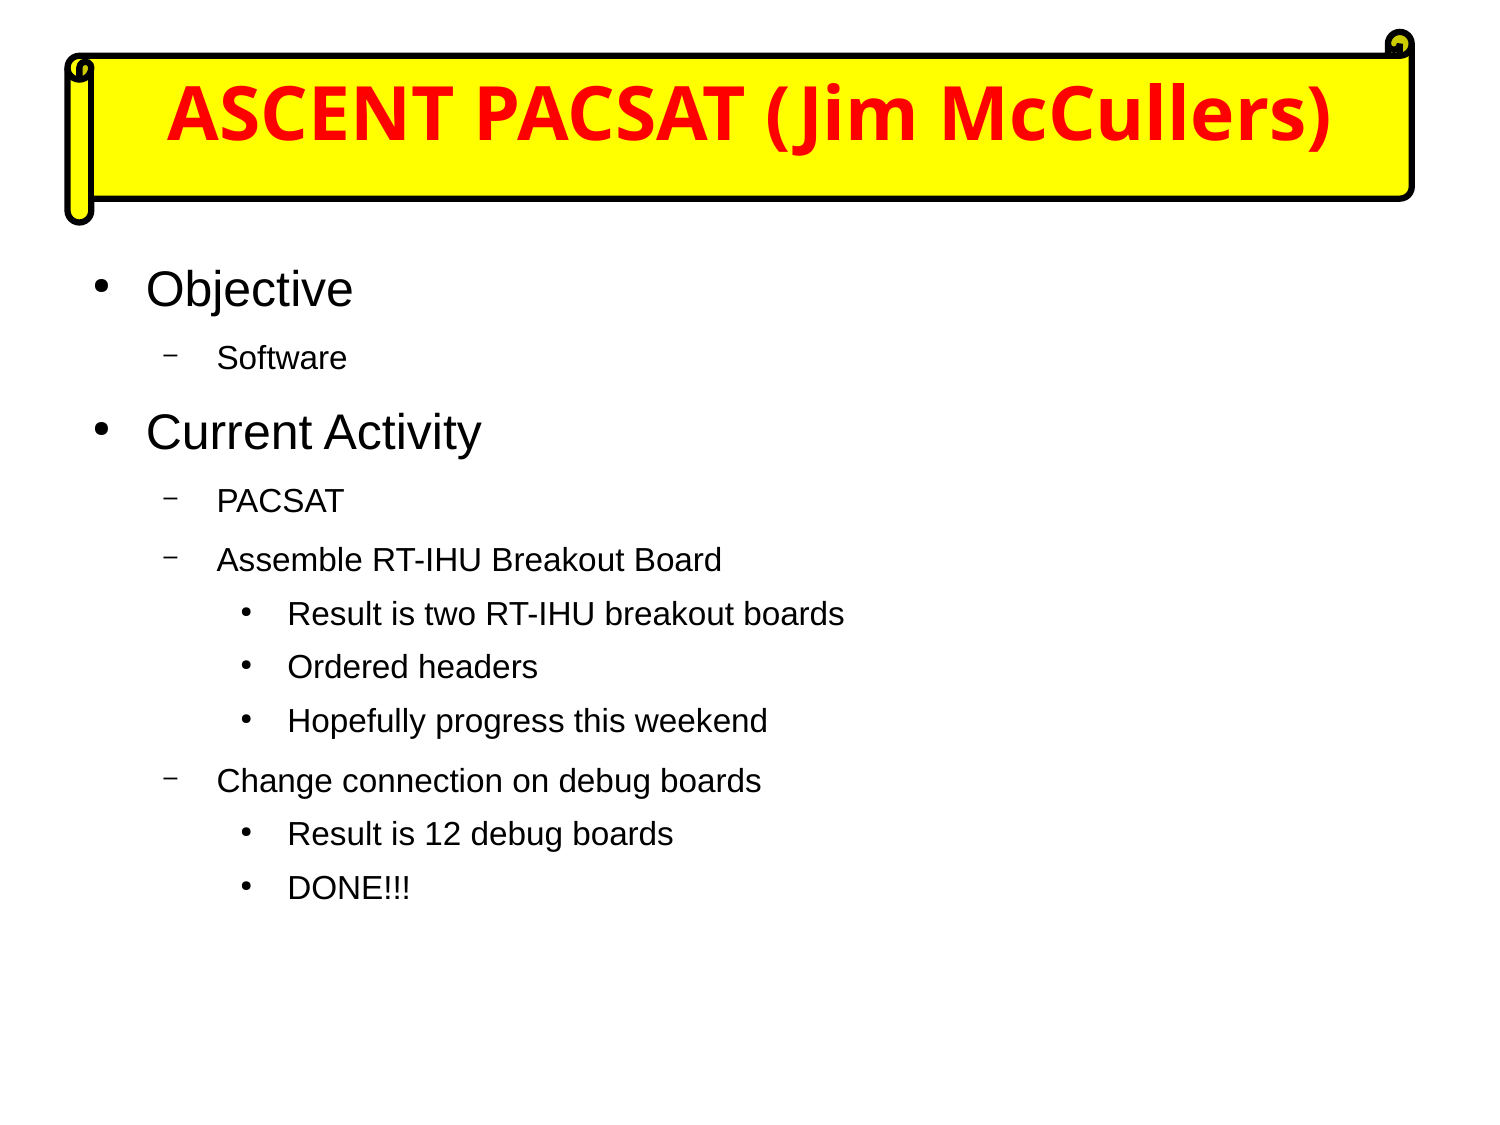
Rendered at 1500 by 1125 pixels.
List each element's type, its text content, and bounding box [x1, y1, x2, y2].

list Objective Software Current Activity PACSAT Assemble RT-IHU Breakout Board Result is two RT-IHU breakout boards Ordered headers Hopefully progress this weekend Change connection on debug boards Result is 12 debug boards DONE!!! [75, 263, 1425, 916]
text_box [67, 164, 1412, 223]
text_box ASCENT PACSAT (Jim McCullers) [0, 58, 1500, 164]
text_box [72, 31, 1412, 58]
